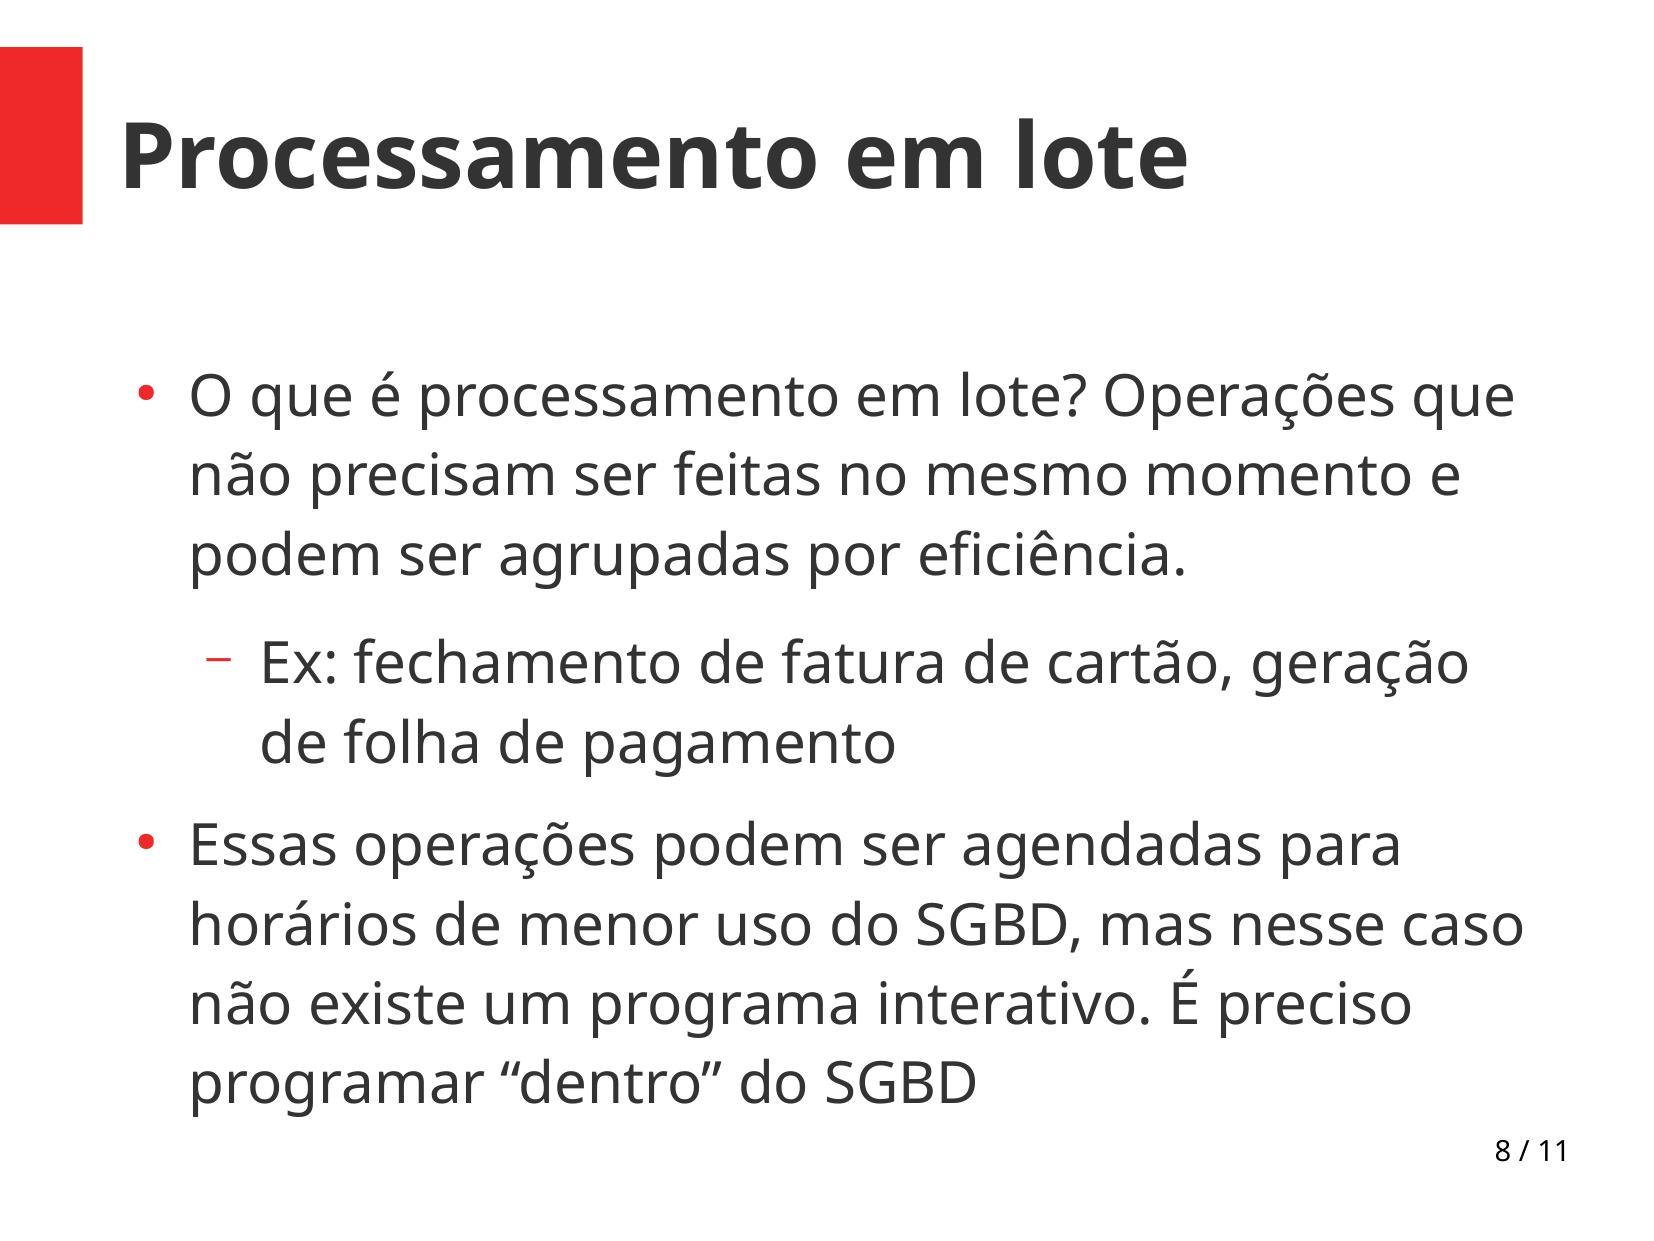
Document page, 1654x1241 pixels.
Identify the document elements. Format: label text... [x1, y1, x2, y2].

title Processamento em lote [118, 49, 1571, 257]
list O que é processamento em lote? Operações que não precisam ser feitas no mesmo momento e podem ser agrupadas por eficiência. Ex: fechamento de fatura de cartão, geração de folha de pagamento Essas operações podem ser agendadas para horários de menor uso do SGBD, mas nesse caso não existe um programa interativo. É preciso programar “dentro” do SGBD [118, 354, 1536, 1074]
